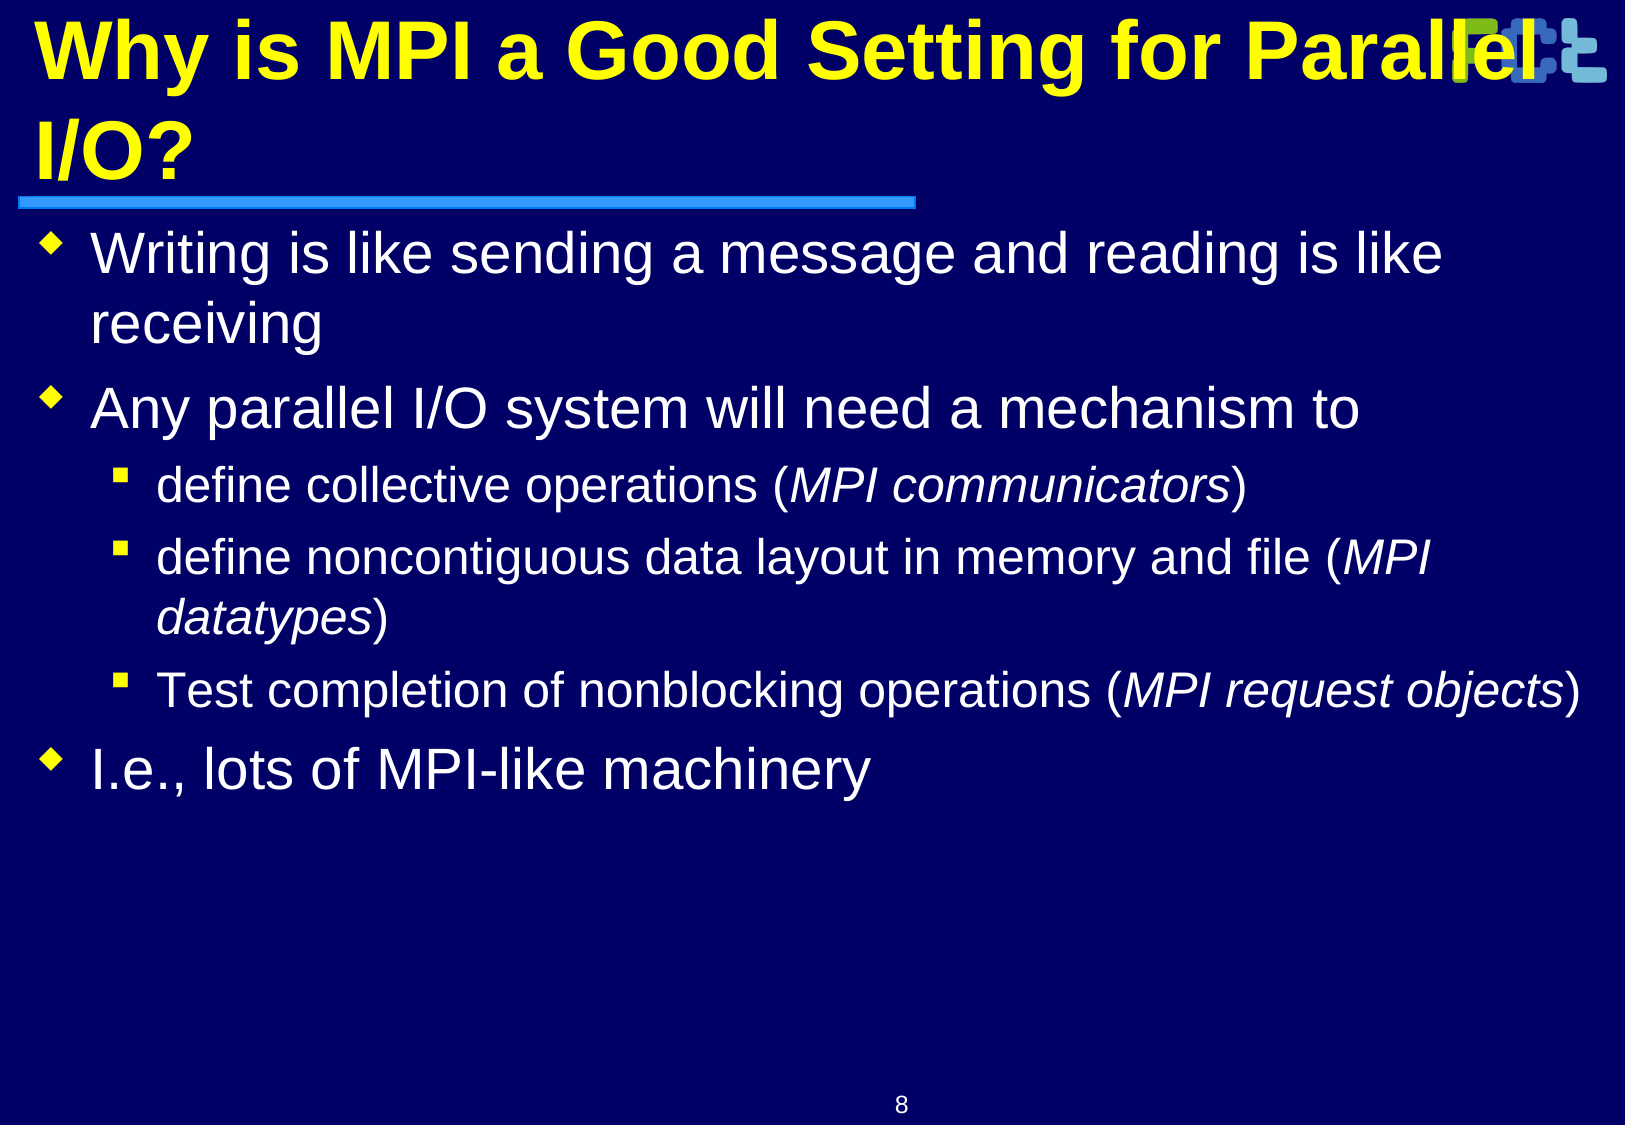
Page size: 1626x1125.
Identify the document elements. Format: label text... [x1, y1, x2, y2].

title Why is MPI a Good Setting for Parallel I/O? [19, 0, 1606, 204]
list Writing is like sending a message and reading is like receiving Any parallel I/O system will need a mechanism to define collective operations (MPI communicators) define noncontiguous data layout in memory and file (MPI datatypes) Test completion of nonblocking operations (MPI request objects) I.e., lots of MPI-like machinery [19, 208, 1611, 1083]
text_box <number> [428, 1083, 1376, 1116]
